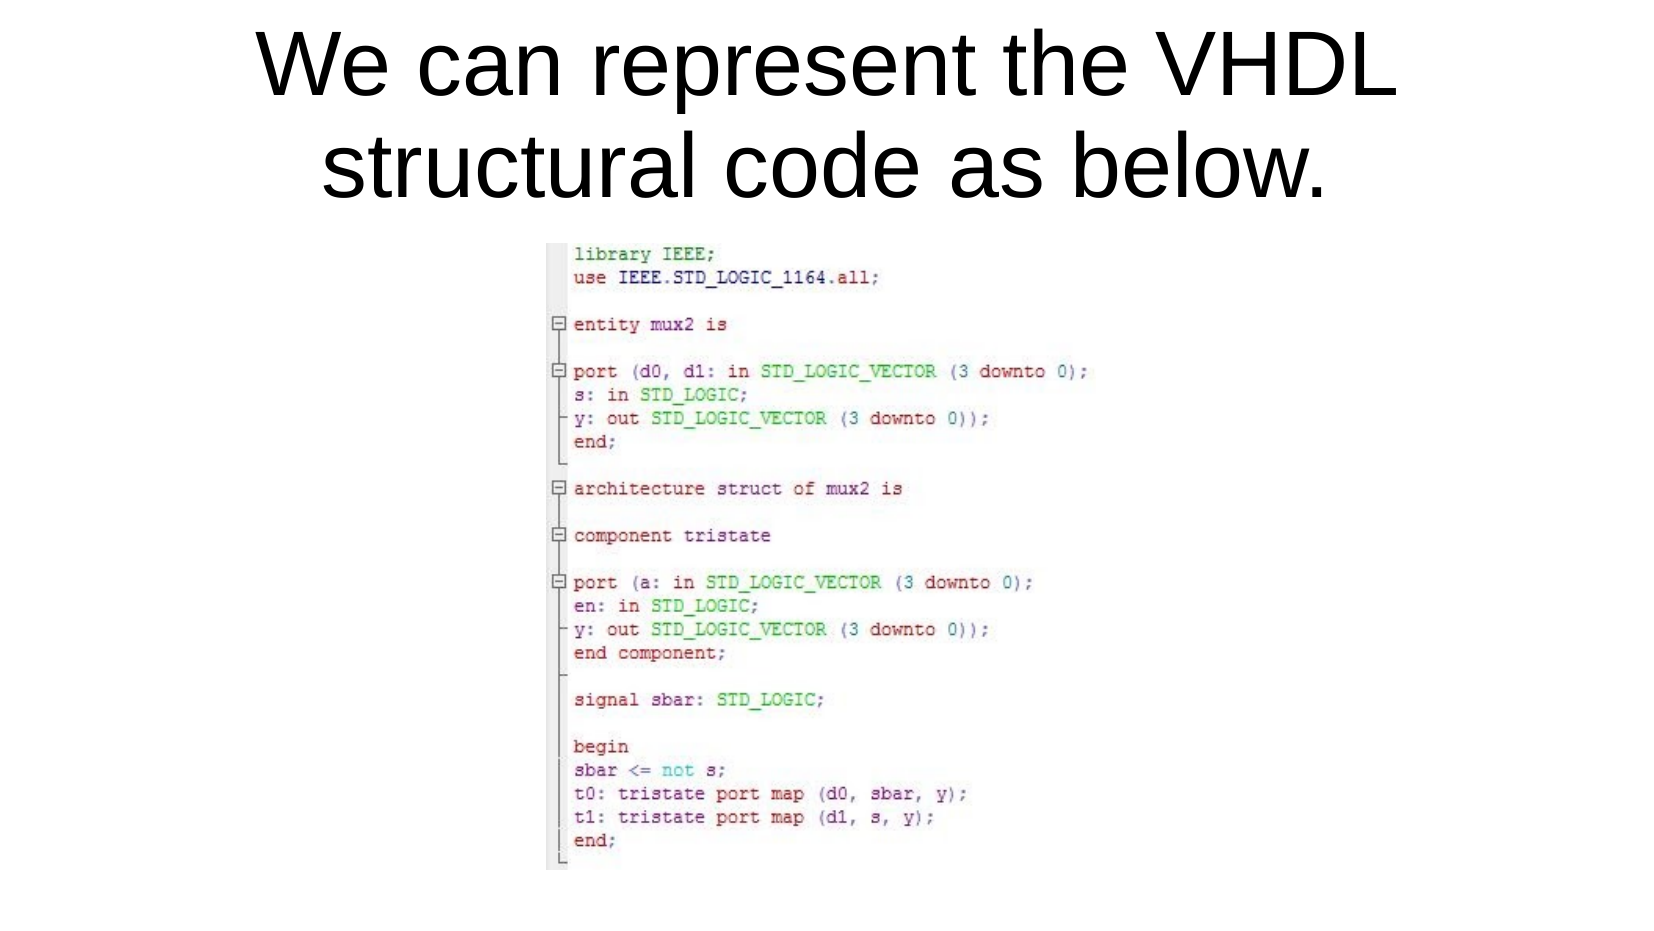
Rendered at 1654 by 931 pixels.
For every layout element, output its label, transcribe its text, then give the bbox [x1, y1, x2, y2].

title We can represent the VHDL structural code as below. [82, 12, 1571, 218]
picture [546, 243, 1096, 871]
